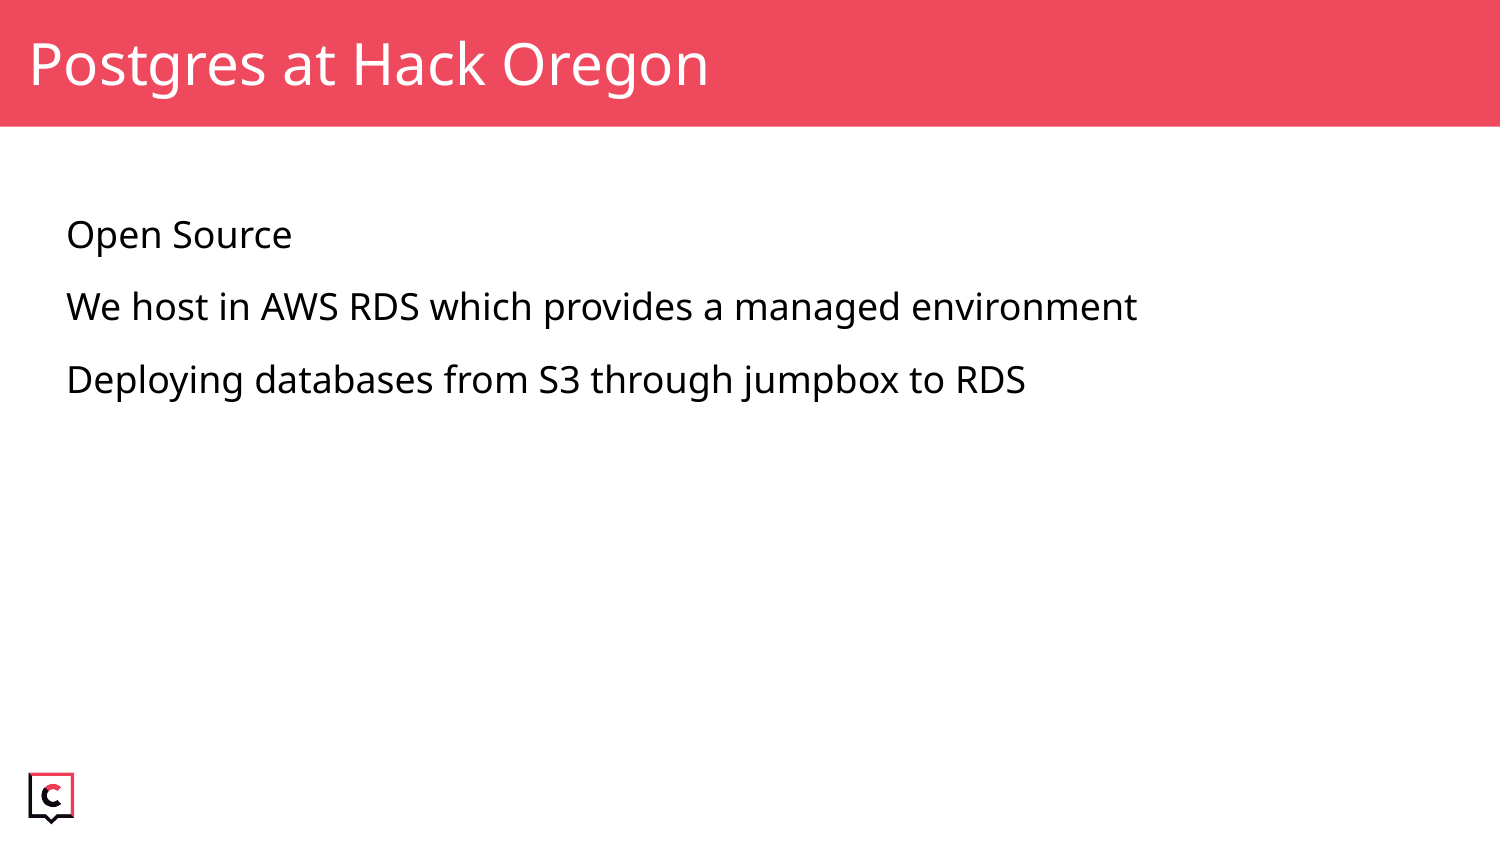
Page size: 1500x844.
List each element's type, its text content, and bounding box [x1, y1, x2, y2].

picture [19, 764, 82, 830]
title Postgres at Hack Oregon [13, 12, 1412, 107]
list Open Source We host in AWS RDS which provides a managed environment Deploying databases from S3 through jumpbox to RDS [51, 189, 1449, 750]
